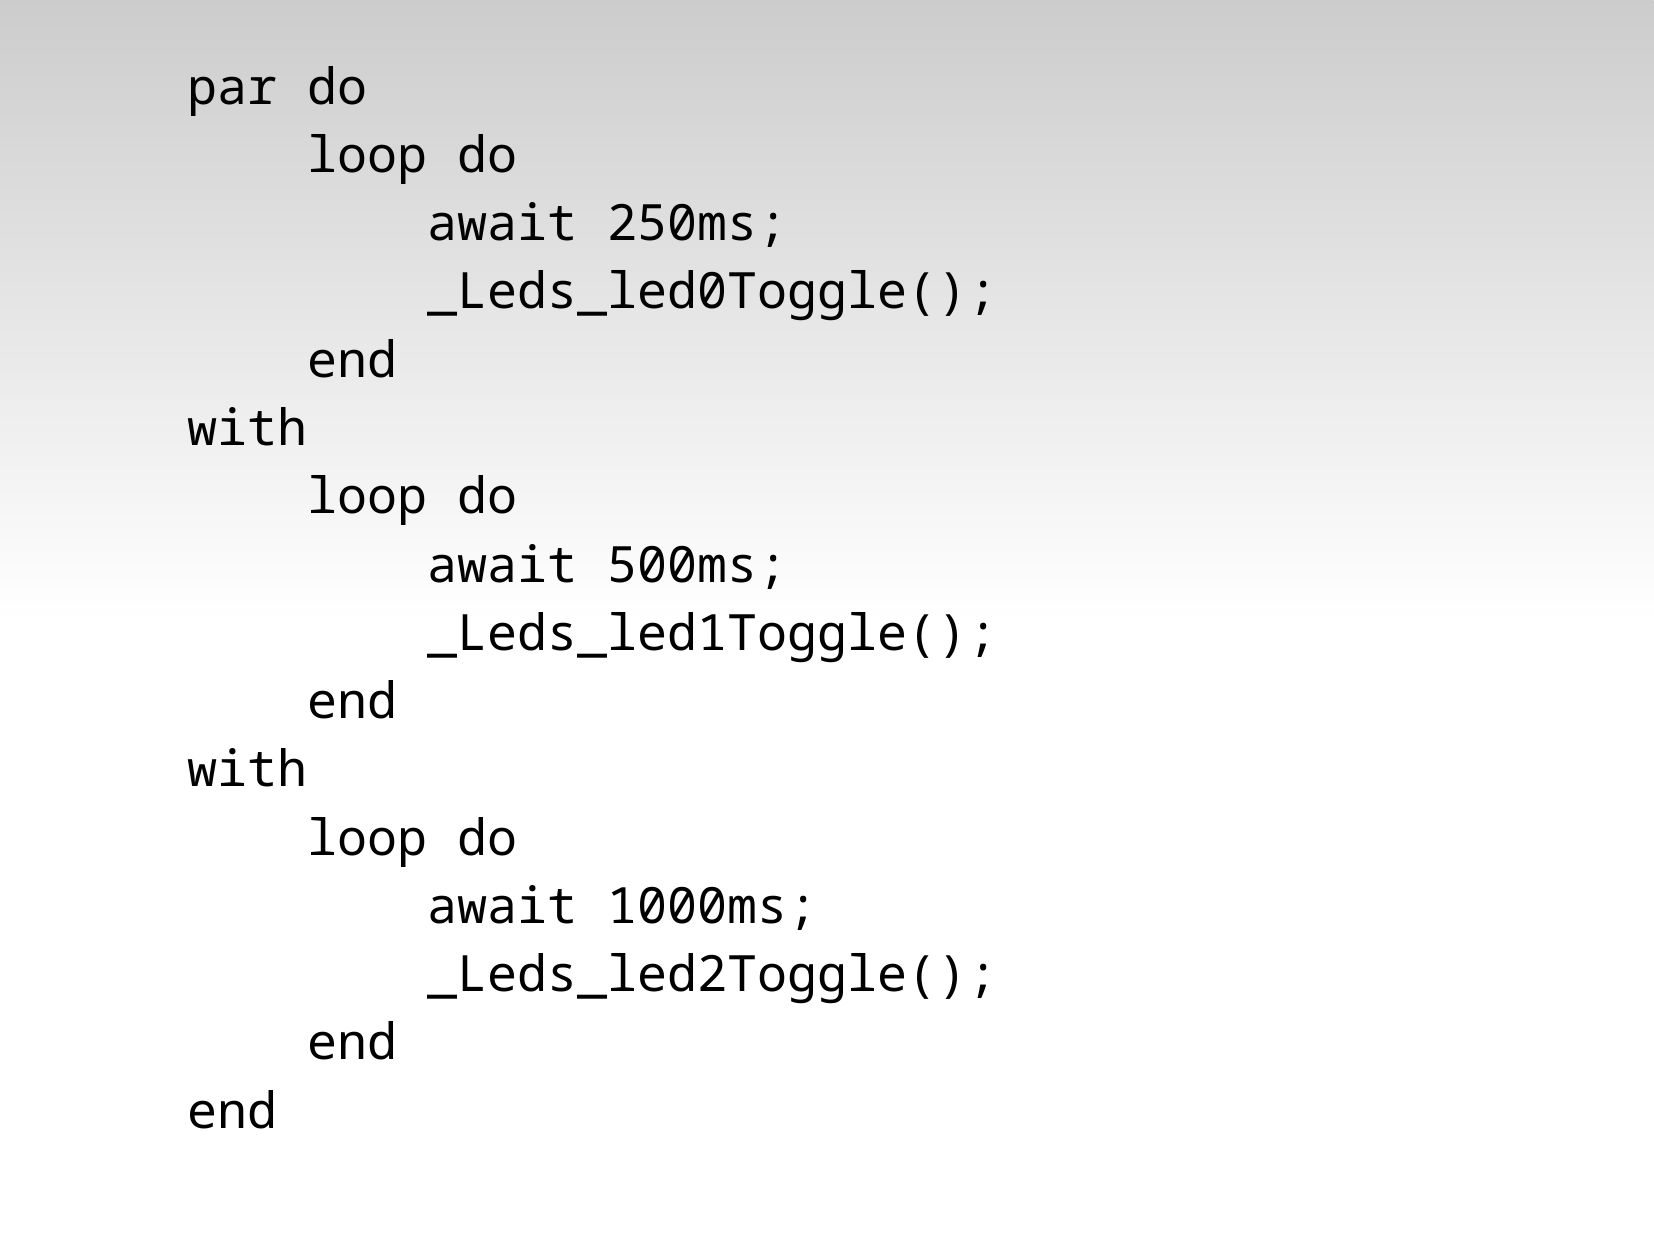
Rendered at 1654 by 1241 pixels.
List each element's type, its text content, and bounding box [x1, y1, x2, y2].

subtitle par do loop do await 250ms; _Leds_led0Toggle(); end with loop do await 500ms; _Leds_led1Toggle(); end with loop do await 1000ms; _Leds_led2Toggle(); end end [187, 67, 1571, 1127]
